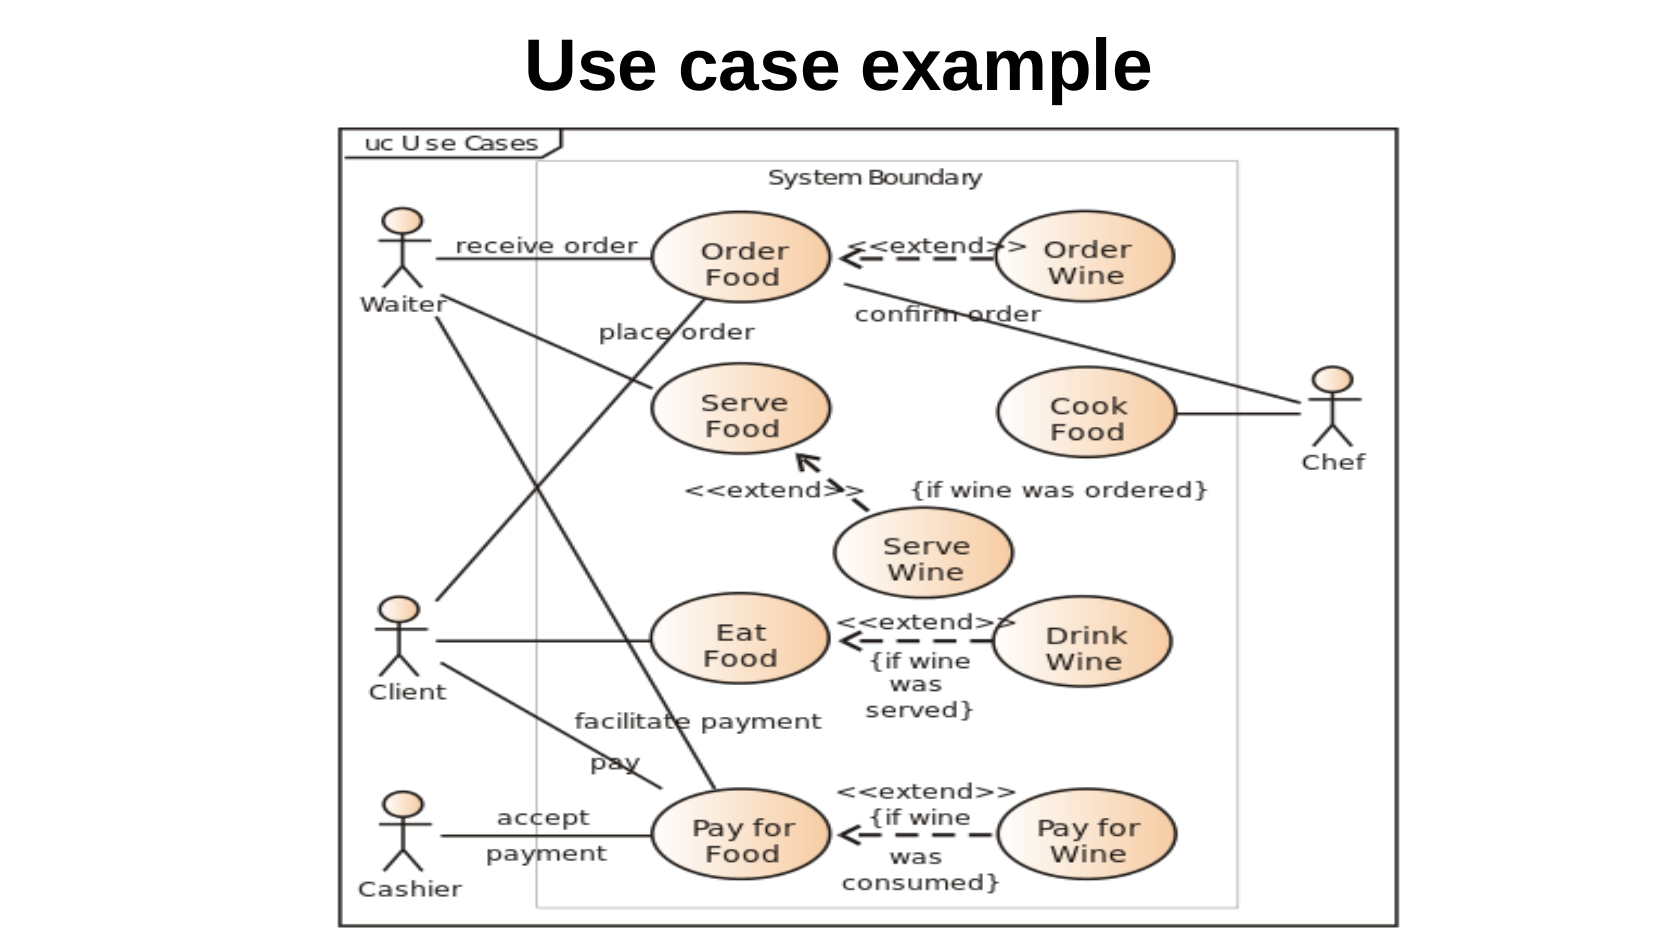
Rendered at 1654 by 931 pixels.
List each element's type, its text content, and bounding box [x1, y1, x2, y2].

title Use case example [94, 23, 1583, 107]
picture [330, 123, 1406, 931]
